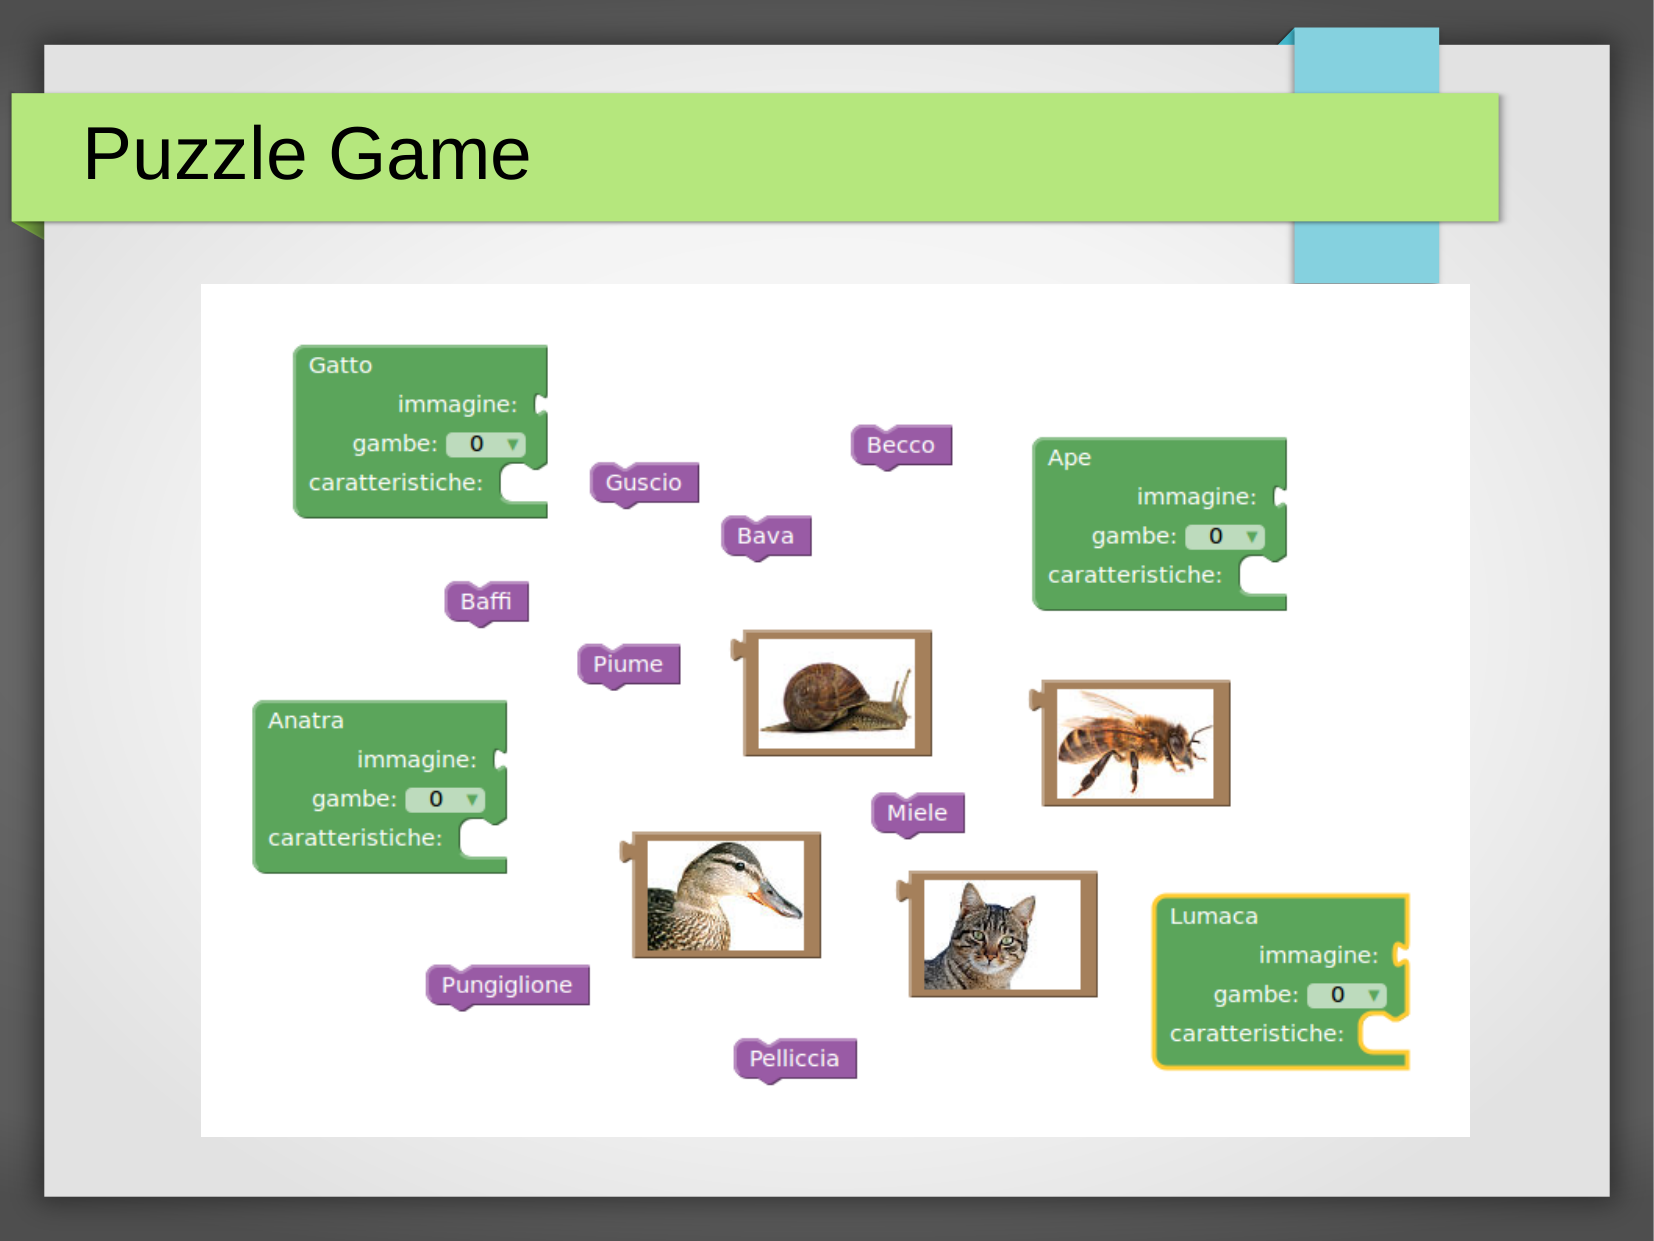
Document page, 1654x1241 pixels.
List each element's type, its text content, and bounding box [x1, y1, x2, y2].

picture [0, 0, 1654, 1241]
title Puzzle Game [82, 94, 1264, 213]
